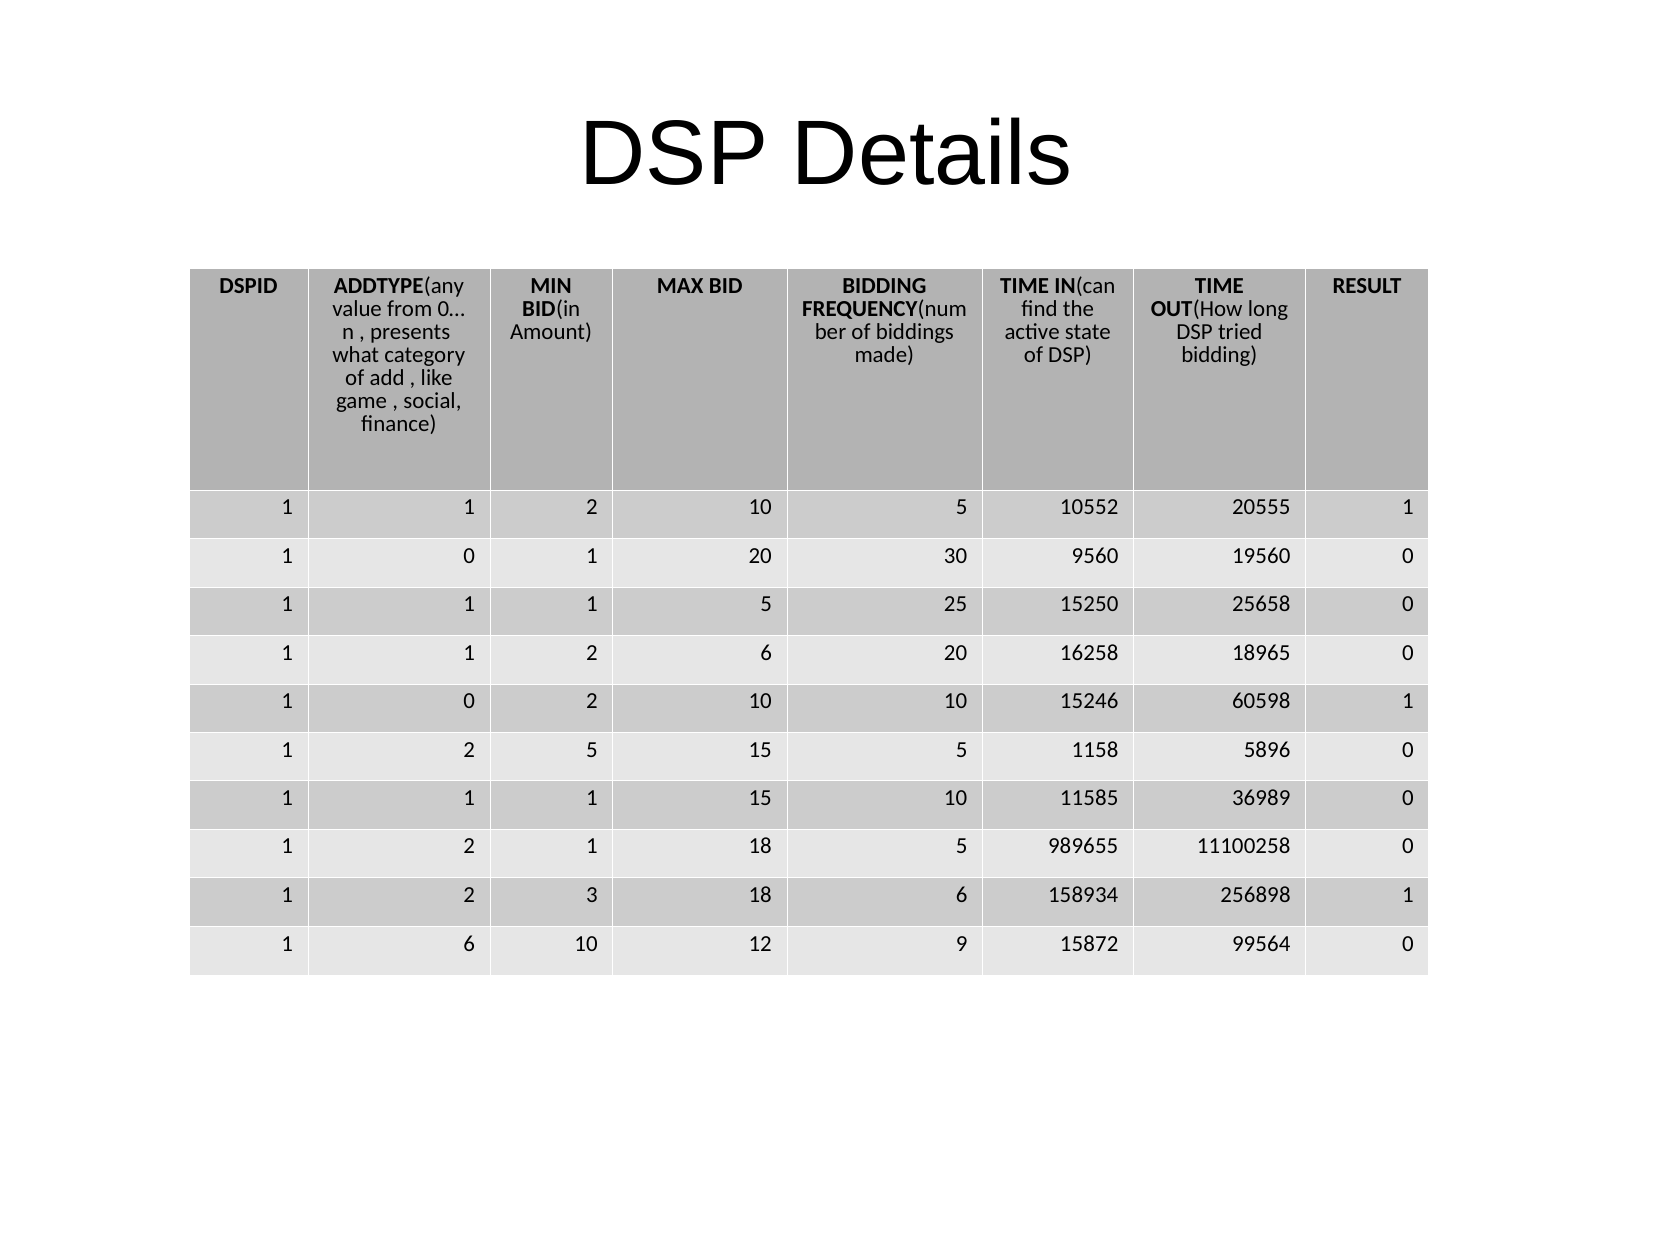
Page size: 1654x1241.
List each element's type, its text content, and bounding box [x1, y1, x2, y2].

table_cell 5896 [1134, 733, 1305, 780]
table_cell 1 [309, 636, 490, 684]
table_cell 0 [1306, 927, 1428, 975]
table_cell 5 [491, 733, 612, 780]
table_cell 6 [309, 927, 490, 975]
table_cell 11585 [983, 781, 1133, 829]
table_cell 99564 [1134, 927, 1305, 975]
table_cell 15 [613, 733, 787, 780]
table_cell 10 [788, 781, 982, 829]
table_cell 10552 [983, 491, 1133, 538]
table_header TIME OUT(How long DSP tried bidding) [1134, 269, 1305, 490]
table_cell 1 [190, 781, 308, 829]
table_cell 1 [190, 539, 308, 587]
table_cell 1 [491, 539, 612, 587]
table_cell 15246 [983, 685, 1133, 732]
table_cell 989655 [983, 830, 1133, 877]
table_cell 16258 [983, 636, 1133, 684]
title DSP Details [82, 49, 1571, 257]
table_cell 15250 [983, 588, 1133, 635]
table_cell 1 [190, 733, 308, 780]
table_cell 60598 [1134, 685, 1305, 732]
table_cell 20 [788, 636, 982, 684]
table_cell 1 [190, 636, 308, 684]
table_cell 2 [491, 685, 612, 732]
table_cell 2 [309, 878, 490, 926]
table_cell 0 [1306, 539, 1428, 587]
table_cell 3 [491, 878, 612, 926]
table_cell 19560 [1134, 539, 1305, 587]
table_header MIN BID(in Amount) [491, 269, 612, 490]
table_cell 1 [190, 878, 308, 926]
table_cell 18 [613, 878, 787, 926]
table_cell 10 [788, 685, 982, 732]
table_cell 2 [309, 733, 490, 780]
list [82, 290, 1571, 1010]
table_cell 5 [788, 491, 982, 538]
table_cell 10 [491, 927, 612, 975]
table_cell 256898 [1134, 878, 1305, 926]
table_cell 36989 [1134, 781, 1305, 829]
table_cell 0 [1306, 733, 1428, 780]
table_cell 2 [309, 830, 490, 877]
table_cell 1 [1306, 685, 1428, 732]
table_cell 20555 [1134, 491, 1305, 538]
table_cell 15872 [983, 927, 1133, 975]
table_cell 6 [788, 878, 982, 926]
table_cell 30 [788, 539, 982, 587]
table_header ADDTYPE(any value from 0…n , presents what category of add , like game , social, finance) [309, 269, 490, 490]
table_cell 1 [491, 830, 612, 877]
table_header DSPID [190, 269, 308, 490]
table_header MAX BID [613, 269, 787, 490]
table_cell 25 [788, 588, 982, 635]
table_header BIDDING FREQUENCY(number of biddings made) [788, 269, 982, 490]
table_cell 11100258 [1134, 830, 1305, 877]
table_cell 15 [613, 781, 787, 829]
table_cell 5 [788, 733, 982, 780]
table_cell 0 [1306, 636, 1428, 684]
table_cell 1 [190, 685, 308, 732]
table_header RESULT [1306, 269, 1428, 490]
table_cell 1158 [983, 733, 1133, 780]
table_cell 158934 [983, 878, 1133, 926]
table_cell 1 [1306, 491, 1428, 538]
table_cell 1 [491, 781, 612, 829]
table_cell 0 [1306, 588, 1428, 635]
table_cell 18965 [1134, 636, 1305, 684]
table_cell 9560 [983, 539, 1133, 587]
table_cell 10 [613, 491, 787, 538]
table_cell 9 [788, 927, 982, 975]
table_cell 20 [613, 539, 787, 587]
table_cell 1 [190, 830, 308, 877]
table_cell 1 [309, 781, 490, 829]
table_cell 0 [309, 685, 490, 732]
table_cell 1 [190, 491, 308, 538]
table_cell 0 [1306, 781, 1428, 829]
table_cell 1 [190, 588, 308, 635]
table_cell 5 [613, 588, 787, 635]
table_cell 1 [190, 927, 308, 975]
table_cell 25658 [1134, 588, 1305, 635]
table_cell 10 [613, 685, 787, 732]
table_cell 0 [1306, 830, 1428, 877]
table_cell 2 [491, 636, 612, 684]
table_cell 6 [613, 636, 787, 684]
table_cell 0 [309, 539, 490, 587]
table_header TIME IN(can find the active state of DSP) [983, 269, 1133, 490]
table_cell 1 [309, 588, 490, 635]
table_cell 1 [1306, 878, 1428, 926]
table_cell 18 [613, 830, 787, 877]
table_cell 12 [613, 927, 787, 975]
table_cell 5 [788, 830, 982, 877]
table_cell 2 [491, 491, 612, 538]
table_cell 1 [491, 588, 612, 635]
table_cell 1 [309, 491, 490, 538]
